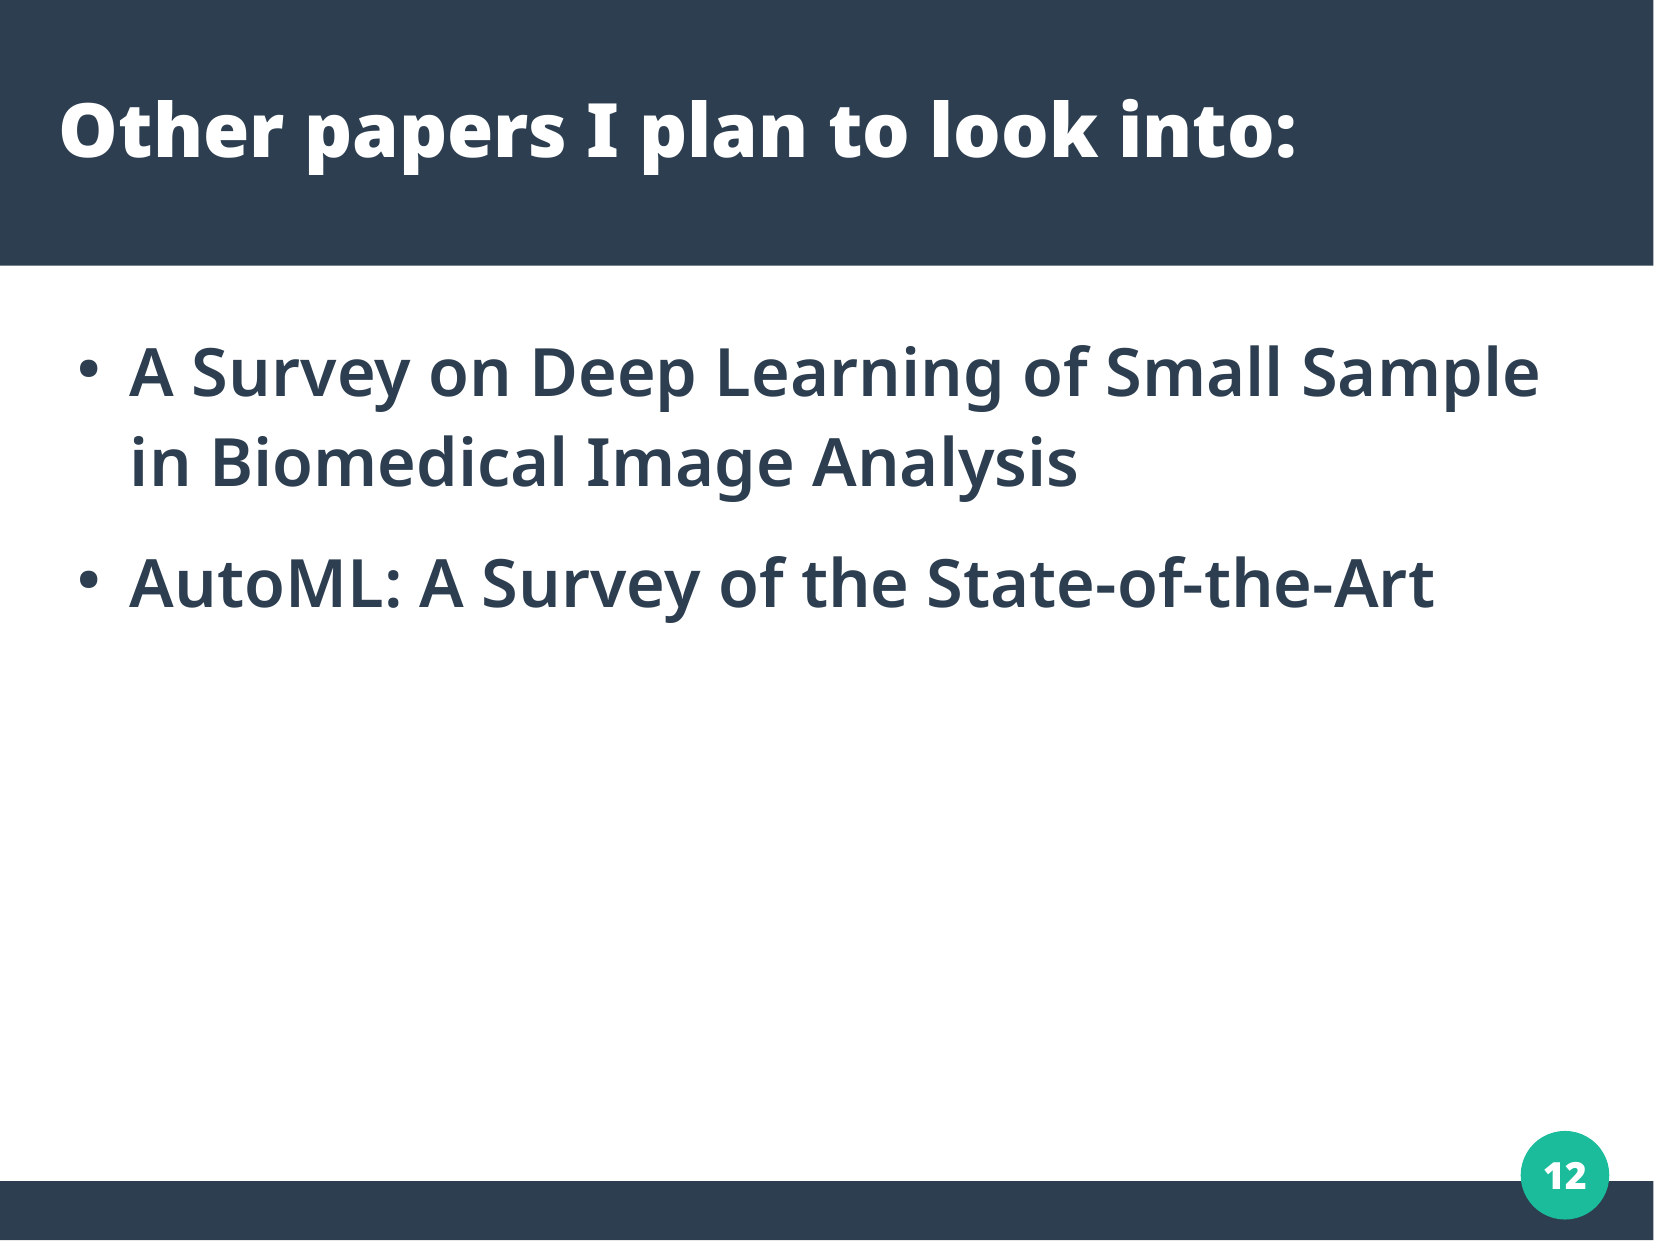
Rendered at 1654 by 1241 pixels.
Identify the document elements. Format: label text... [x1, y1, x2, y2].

title Other papers I plan to look into: [59, 49, 1595, 207]
list A Survey on Deep Learning of Small Sample in Biomedical Image Analysis AutoML: A Survey of the State-of-the-Art [59, 324, 1595, 1152]
